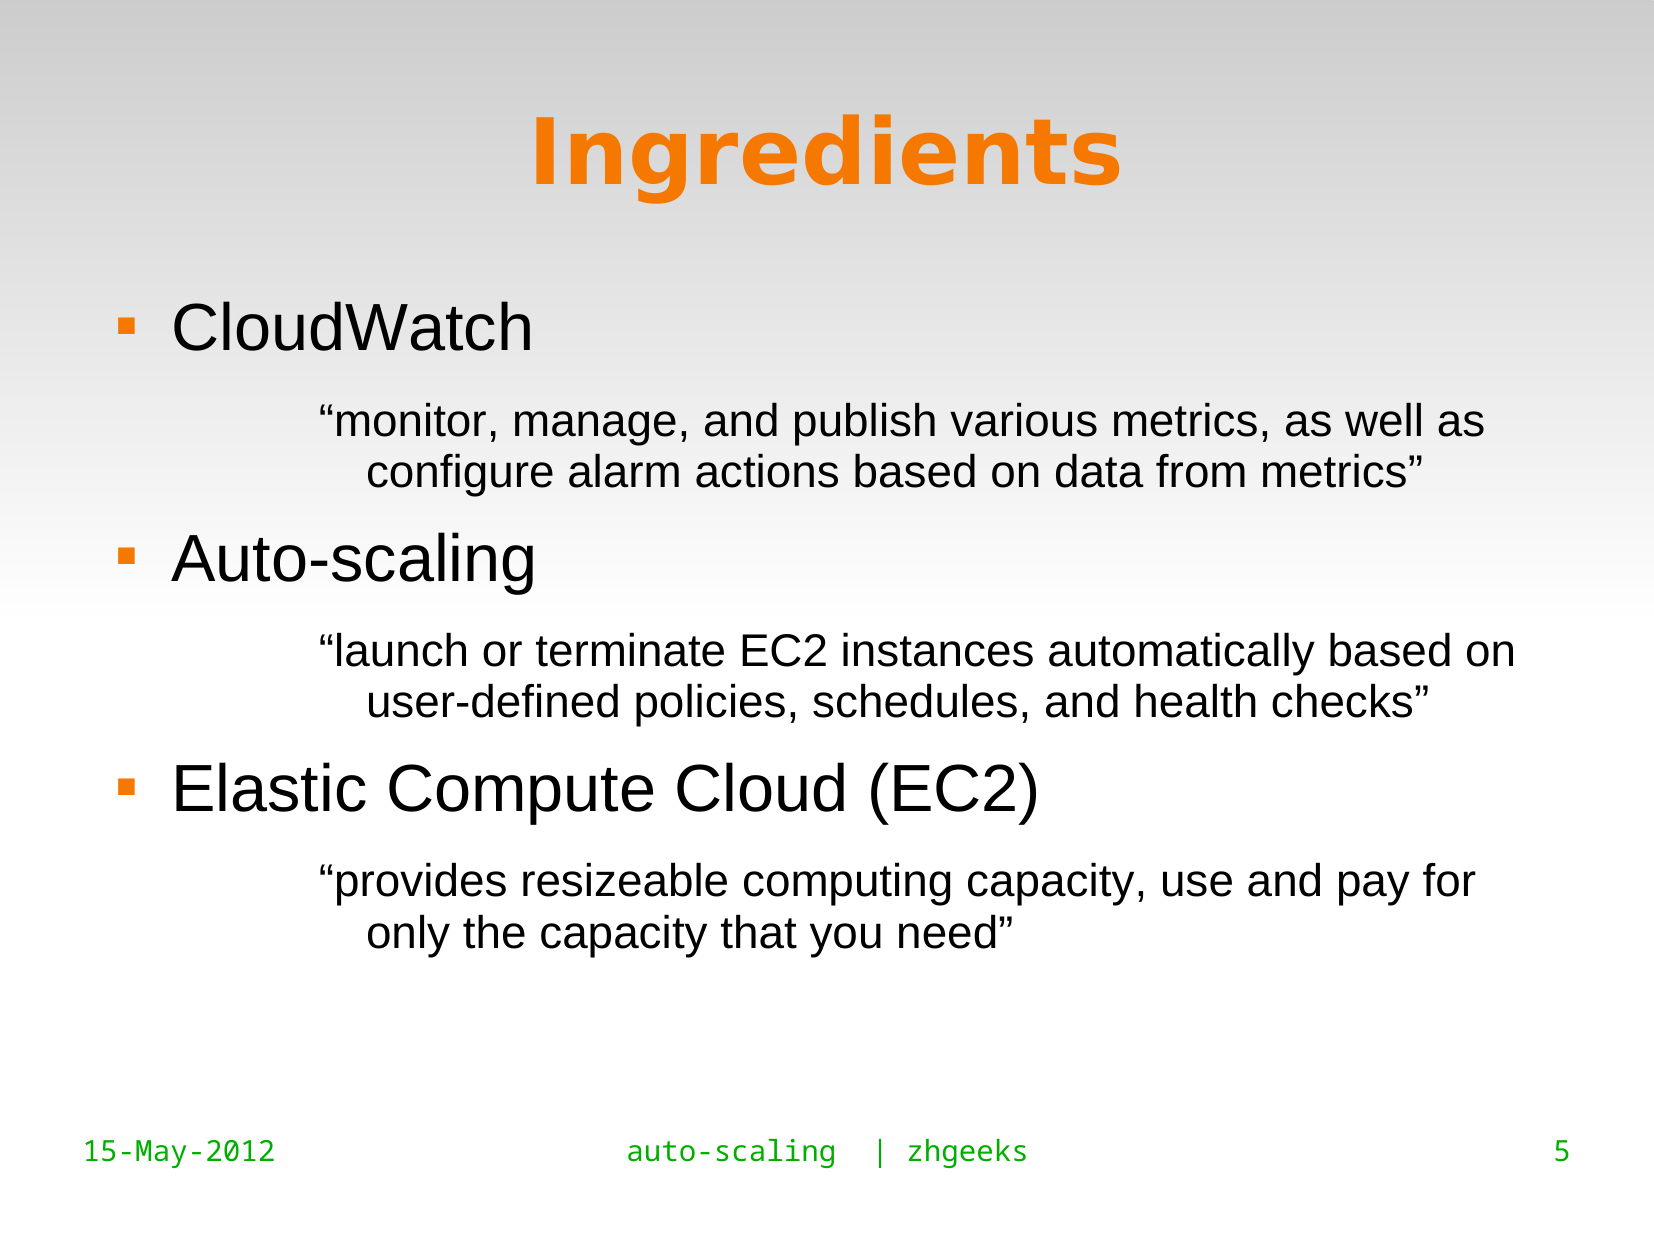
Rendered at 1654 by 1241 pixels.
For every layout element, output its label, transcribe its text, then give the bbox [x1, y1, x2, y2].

title Ingredients [82, 49, 1571, 257]
list CloudWatch “monitor, manage, and publish various metrics, as well as configure alarm actions based on data from metrics” Auto-scaling “launch or terminate EC2 instances automatically based on user-defined policies, schedules, and health checks” Elastic Compute Cloud (EC2) “provides resizeable computing capacity, use and pay for only the capacity that you need” [82, 290, 1571, 1109]
